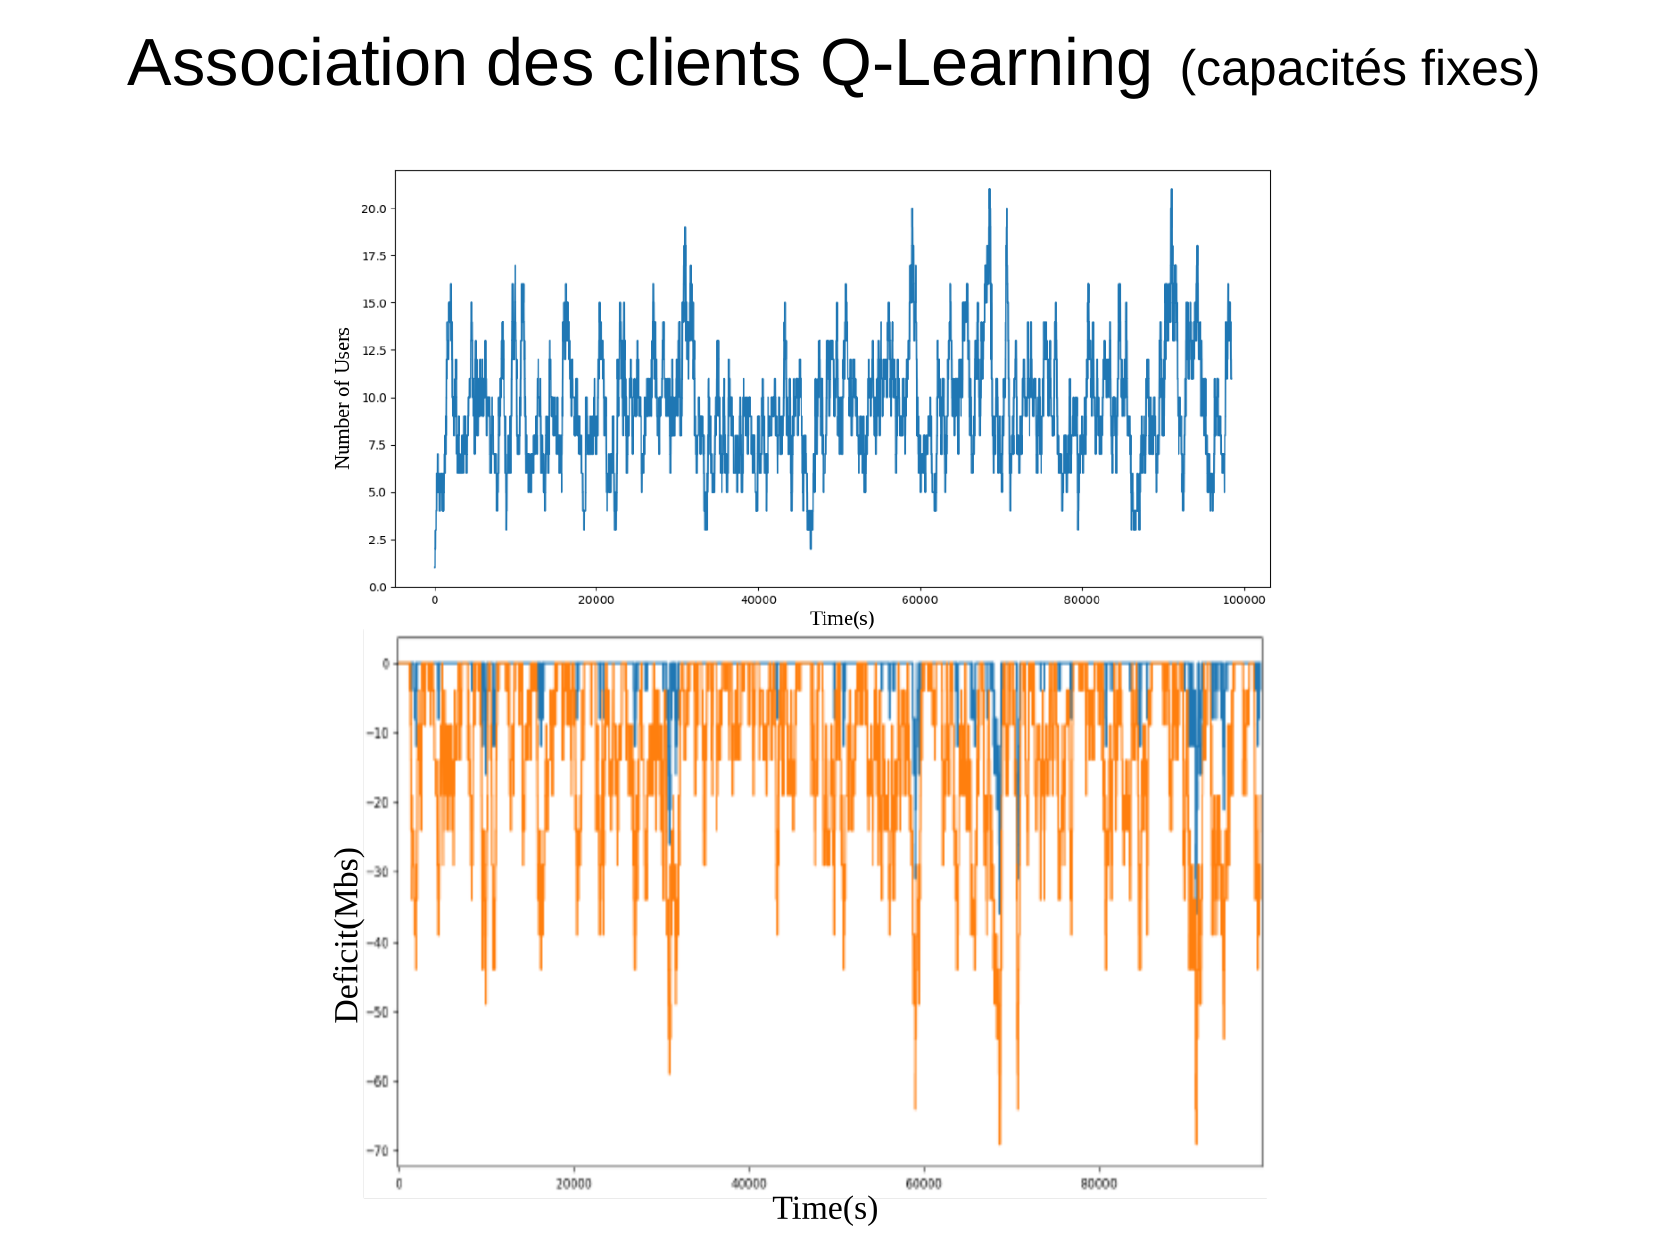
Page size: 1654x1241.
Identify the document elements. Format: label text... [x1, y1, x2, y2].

title Association des clients Q-Learning (capacités fixes) [15, 2, 1654, 106]
picture [253, 105, 1384, 1226]
